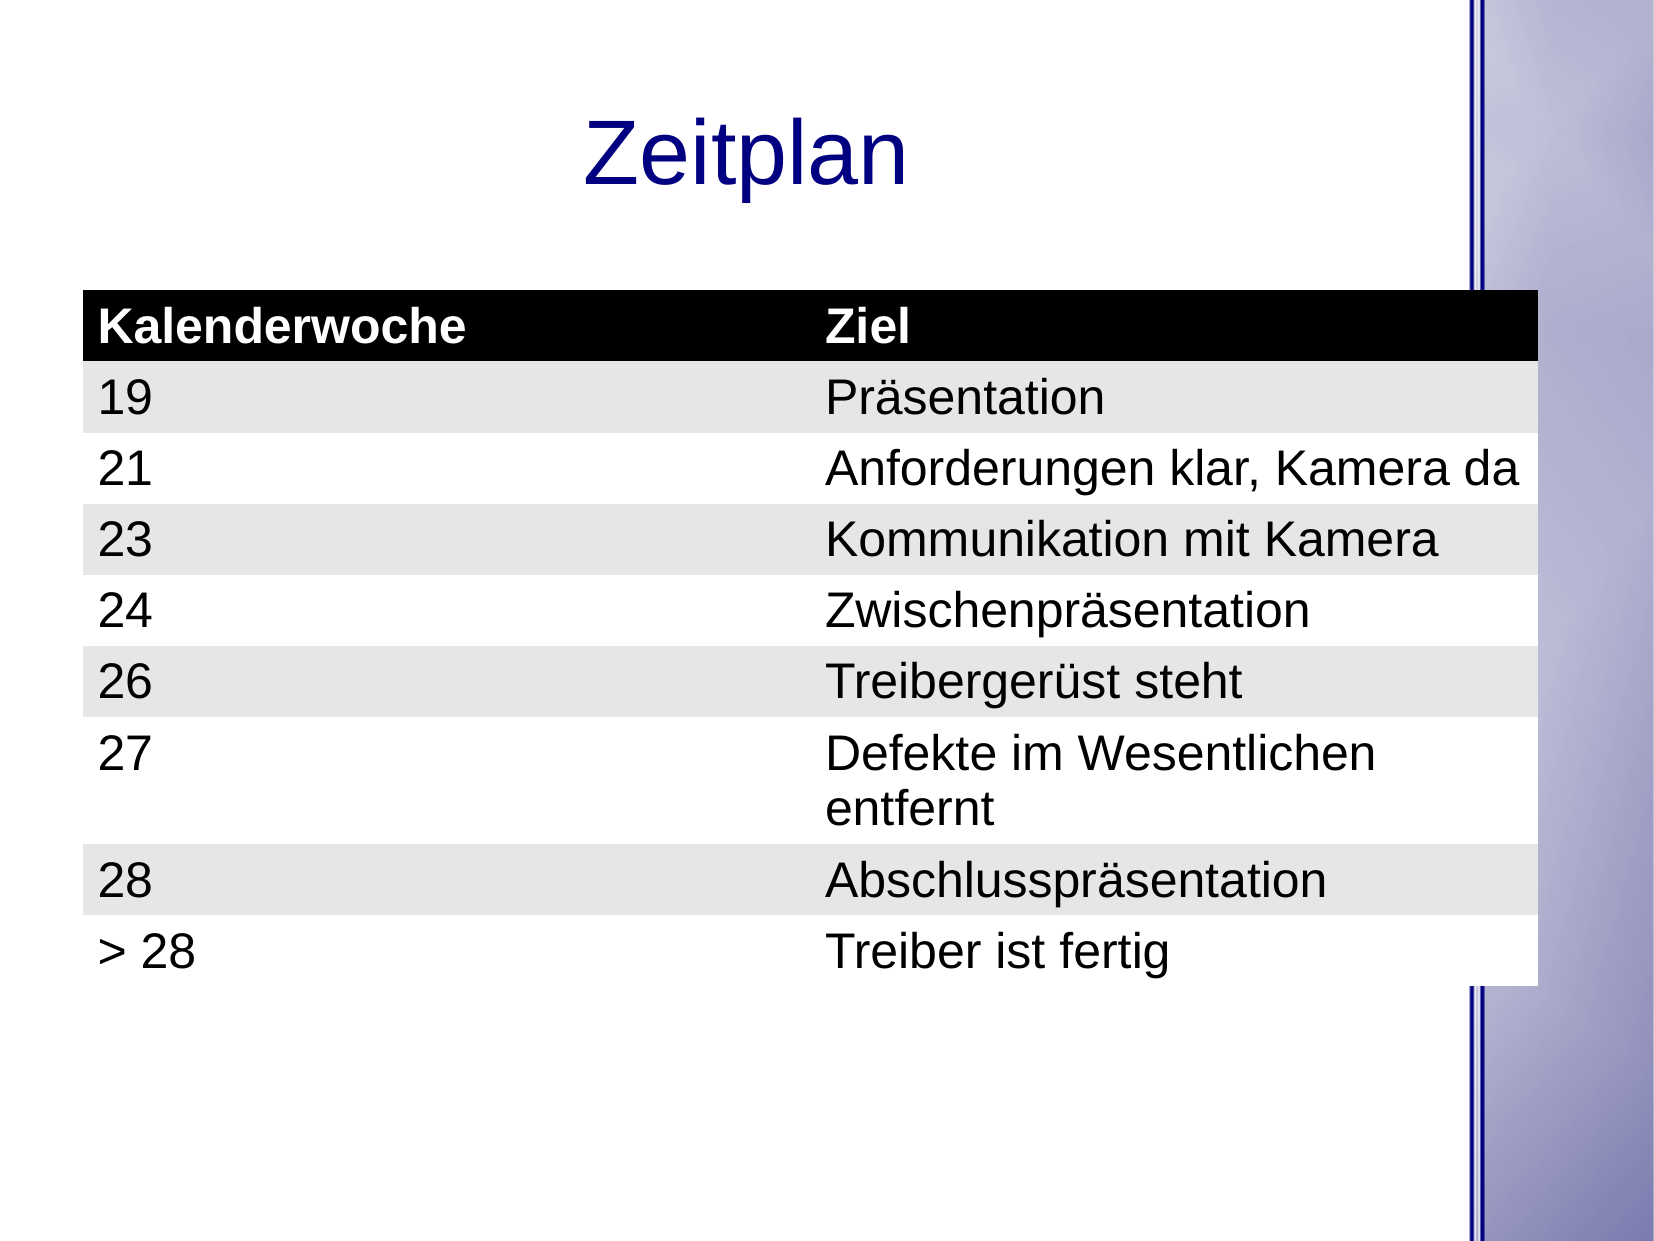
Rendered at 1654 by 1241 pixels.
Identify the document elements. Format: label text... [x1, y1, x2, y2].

title Zeitplan [47, 49, 1447, 257]
table_cell Treibergerüst steht [810, 646, 1538, 717]
table_cell Abschlusspräsentation [810, 844, 1538, 915]
table_cell 26 [83, 646, 810, 717]
table_cell 27 [83, 717, 810, 844]
picture [0, 0, 1654, 1241]
table_cell 28 [83, 844, 810, 915]
table_cell 23 [83, 504, 810, 575]
table_cell 21 [83, 433, 810, 504]
table_cell Treiber ist fertig [810, 915, 1538, 986]
table_cell Zwischenpräsentation [810, 575, 1538, 646]
table_header Kalenderwoche [83, 290, 810, 361]
table_cell 24 [83, 575, 810, 646]
table_cell Kommunikation mit Kamera [810, 504, 1538, 575]
table_cell Defekte im Wesentlichen entfernt [810, 717, 1538, 844]
table_cell 19 [83, 361, 810, 433]
table_header Ziel [810, 290, 1538, 361]
table_cell Präsentation [810, 361, 1538, 433]
table_cell > 28 [83, 915, 810, 986]
table_cell Anforderungen klar, Kamera da [810, 433, 1538, 504]
